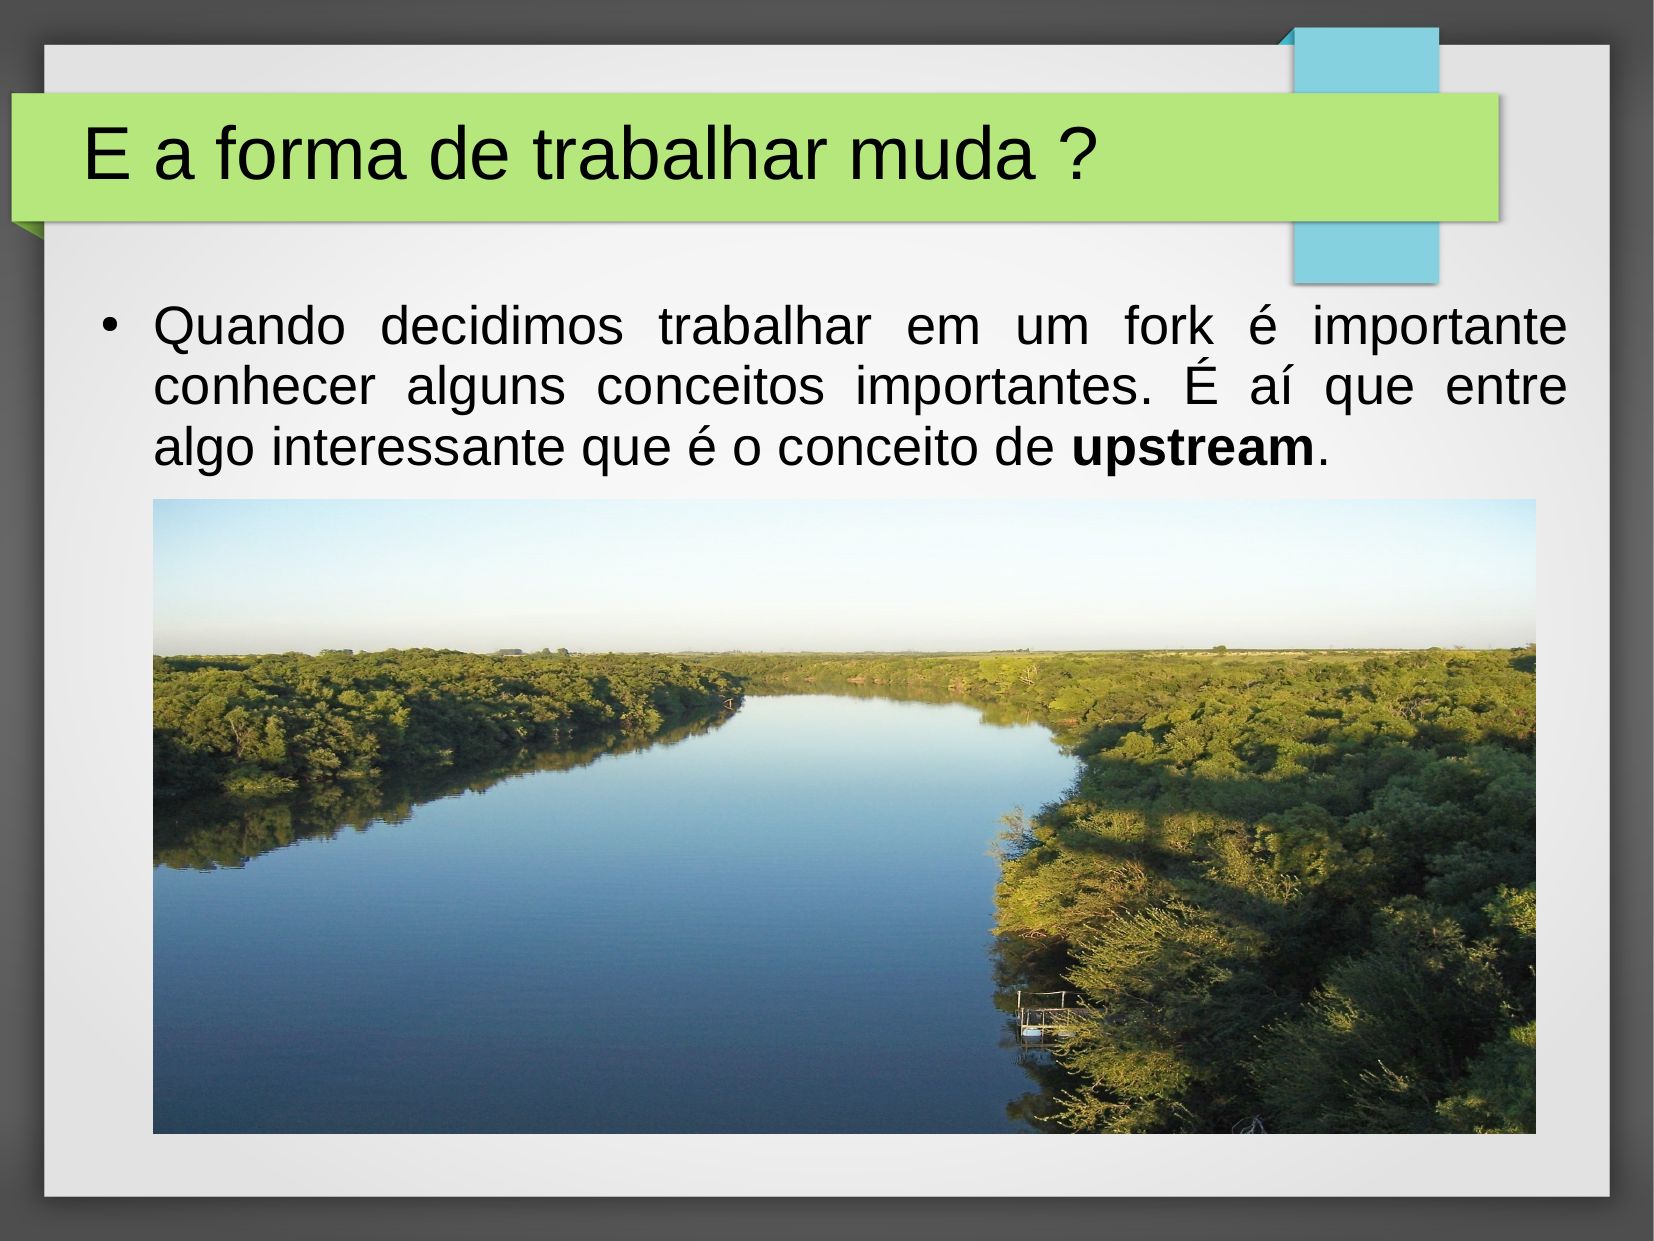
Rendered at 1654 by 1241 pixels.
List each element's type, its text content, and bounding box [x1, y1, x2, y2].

title E a forma de trabalhar muda ? [82, 94, 1264, 213]
list Quando decidimos trabalhar em um fork é importante conhecer alguns conceitos importantes. É aí que entre algo interessante que é o conceito de upstream. [82, 295, 1571, 497]
picture [0, 0, 1654, 1241]
